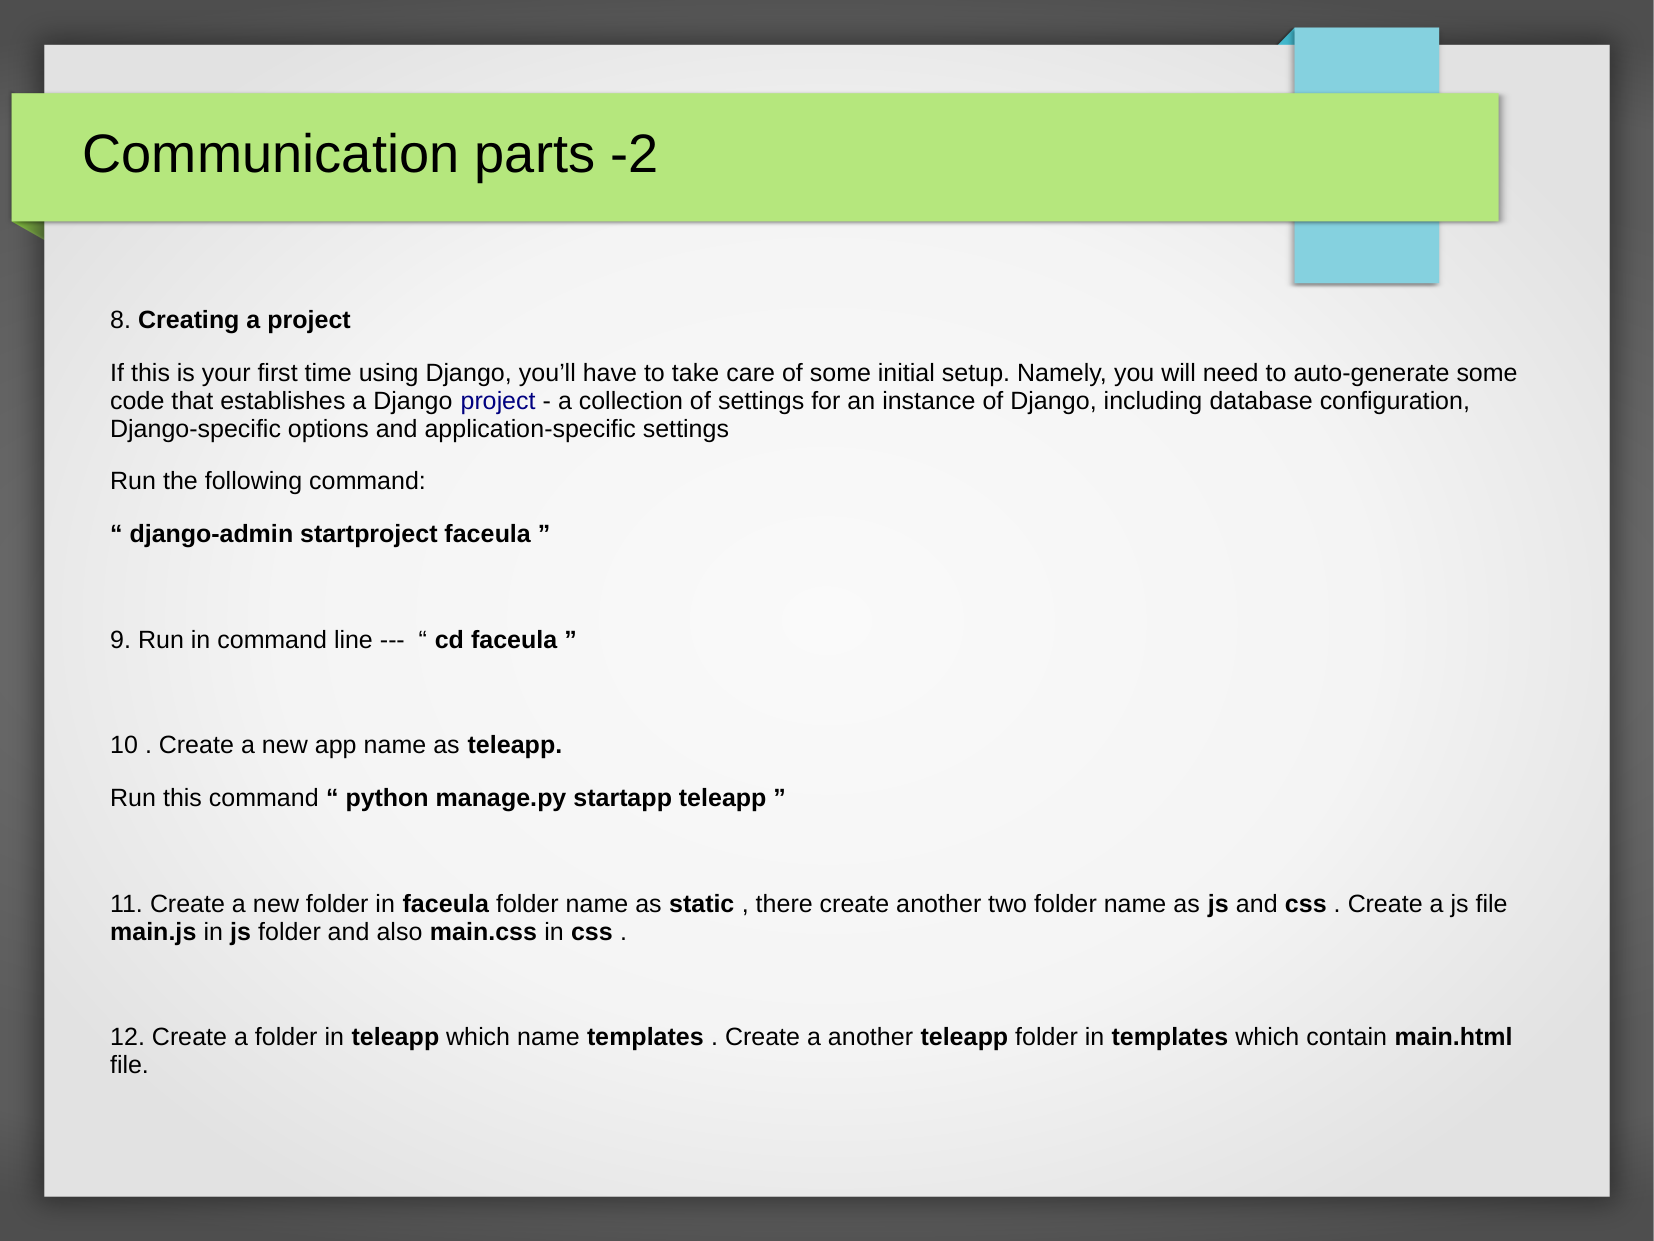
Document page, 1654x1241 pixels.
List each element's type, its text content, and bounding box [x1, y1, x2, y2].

text_box 8. Creating a project If this is your first time using Django, you’ll have to take care of some initial setup. Namely, you will need to auto-generate some code that establishes a Django project - a collection of settings for an instance of Django, including database configuration, Django-specific options and application-specific settings Run the following command: “ django-admin startproject faceula ” 9. Run in command line --- “ cd faceula ” 10 . Create a new app name as teleapp. Run this command “ python manage.py startapp teleapp ” 11. Create a new folder in faceula folder name as static , there create another two folder name as js and css . Create a js file main.js in js folder and also main.css in css . 12. Create a folder in teleapp which name templates . Create a another teleapp folder in templates which contain main.html file. [60, 298, 1561, 1141]
picture [0, 0, 1654, 1241]
title Communication parts -2 [82, 94, 1264, 213]
